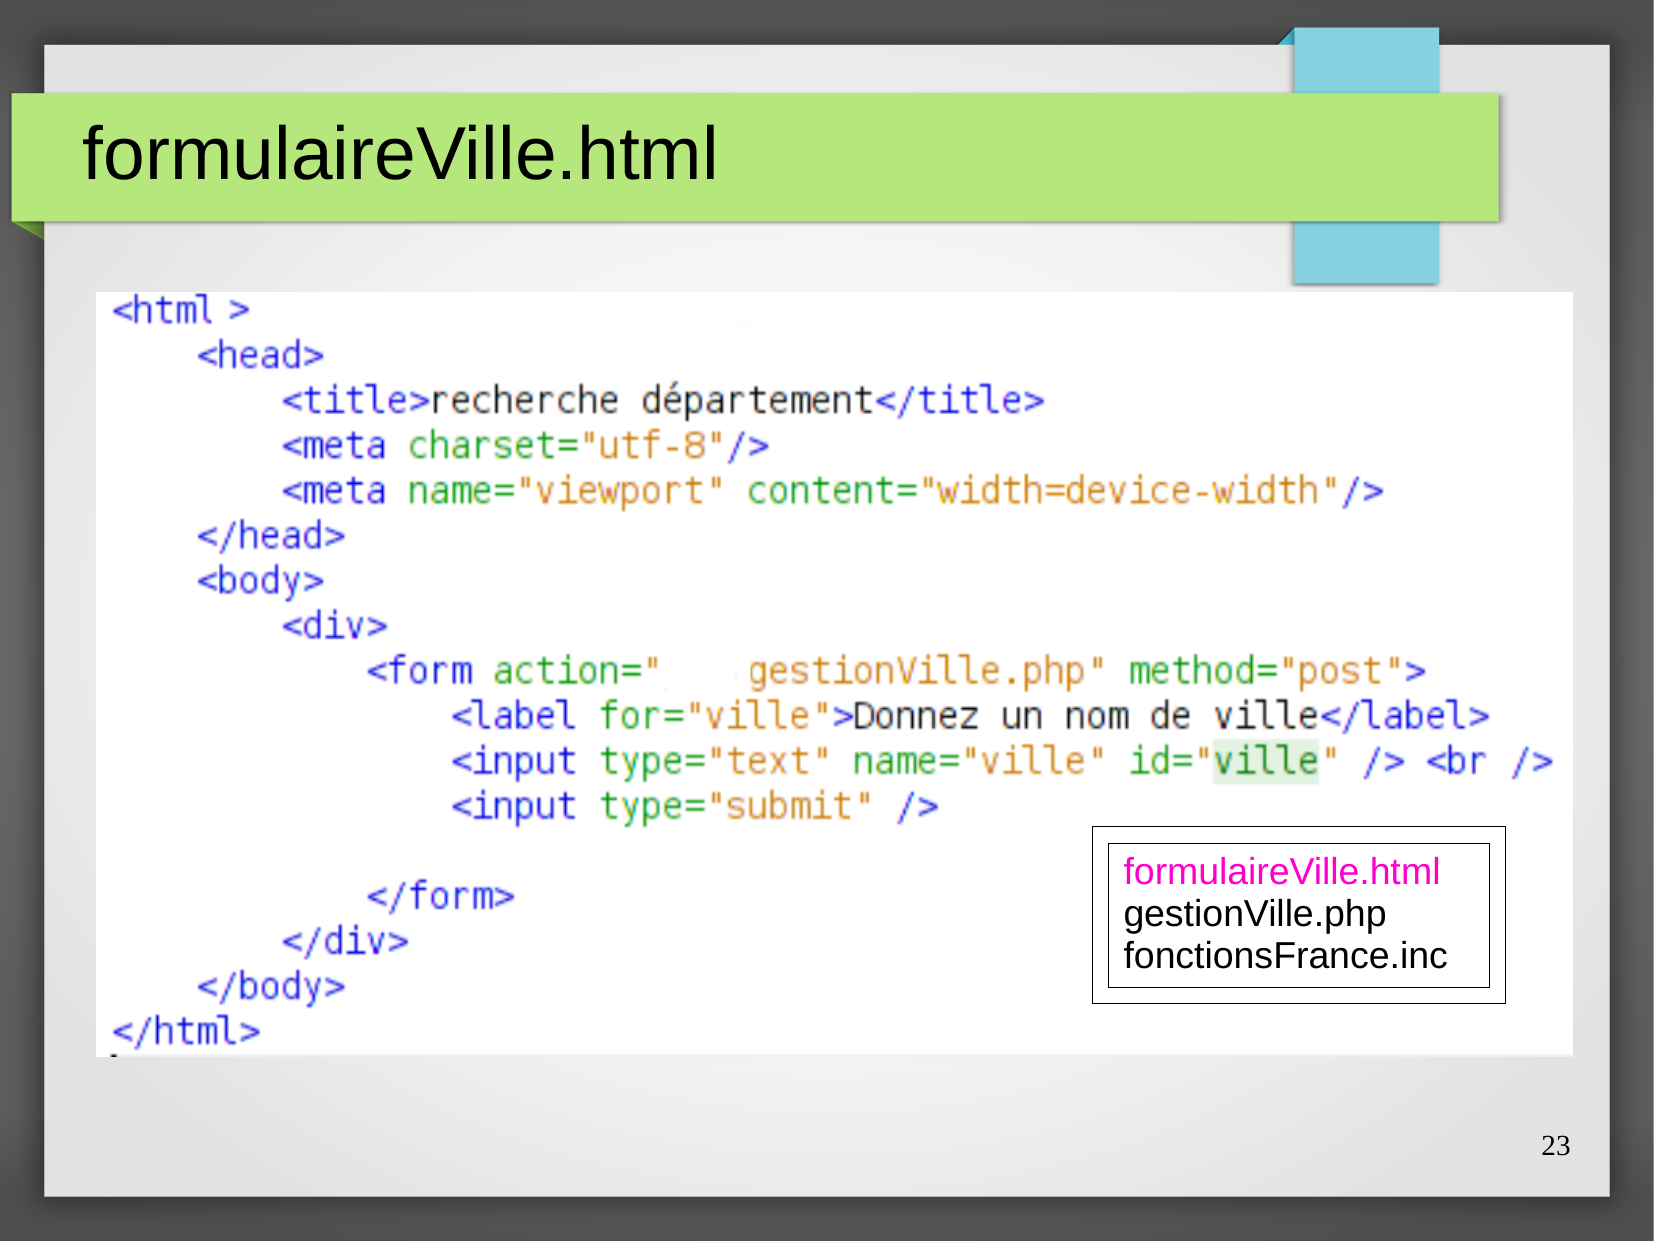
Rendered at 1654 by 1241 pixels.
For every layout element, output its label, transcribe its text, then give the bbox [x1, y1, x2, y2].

title formulaireVille.html [82, 94, 1264, 213]
picture [0, 0, 1654, 1241]
text_box formulaireVille.html gestionVille.php fonctionsFrance.inc [1092, 826, 1506, 1004]
